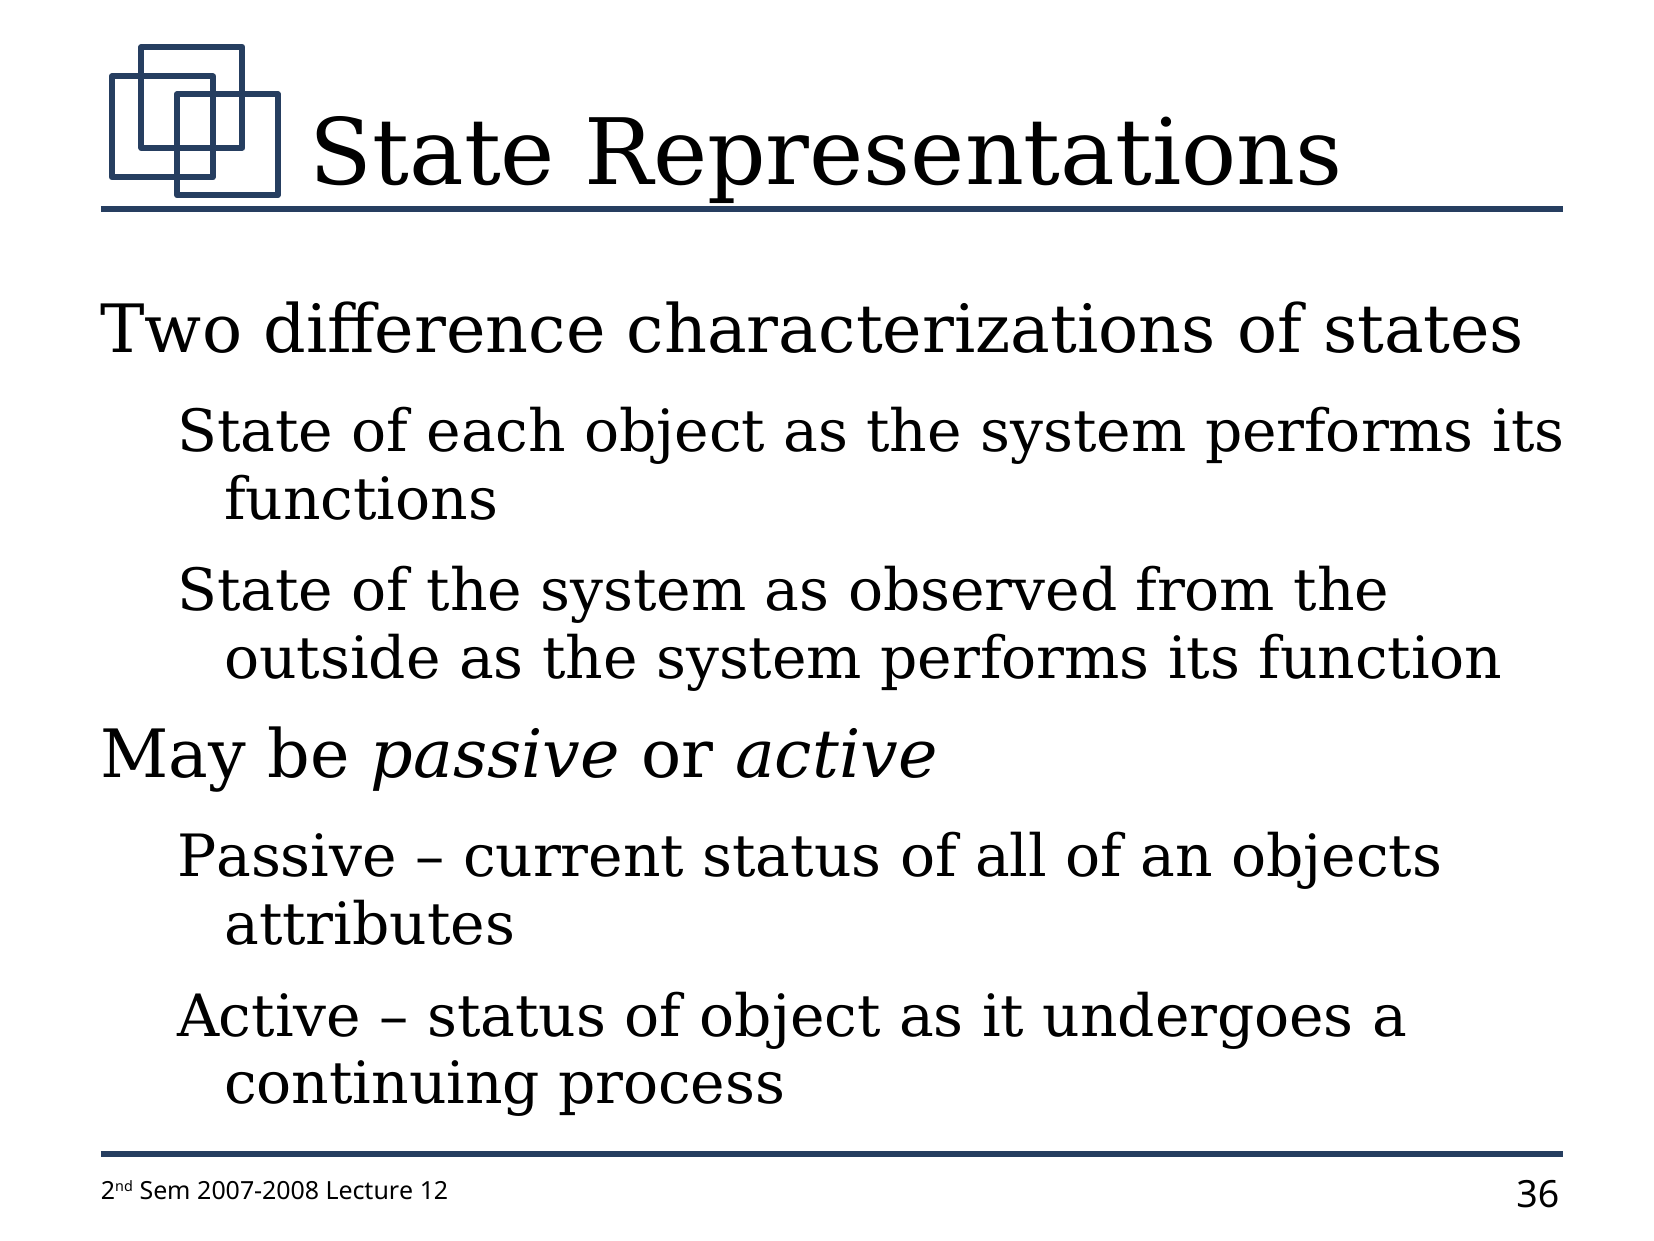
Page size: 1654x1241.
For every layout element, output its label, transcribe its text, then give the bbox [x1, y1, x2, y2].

list Two difference characterizations of states State of each object as the system performs its functions State of the system as observed from the outside as the system performs its function May be passive or active Passive – current status of all of an objects attributes Active – status of object as it undergoes a continuing process [82, 290, 1571, 1118]
title State Representations [82, 49, 1571, 257]
